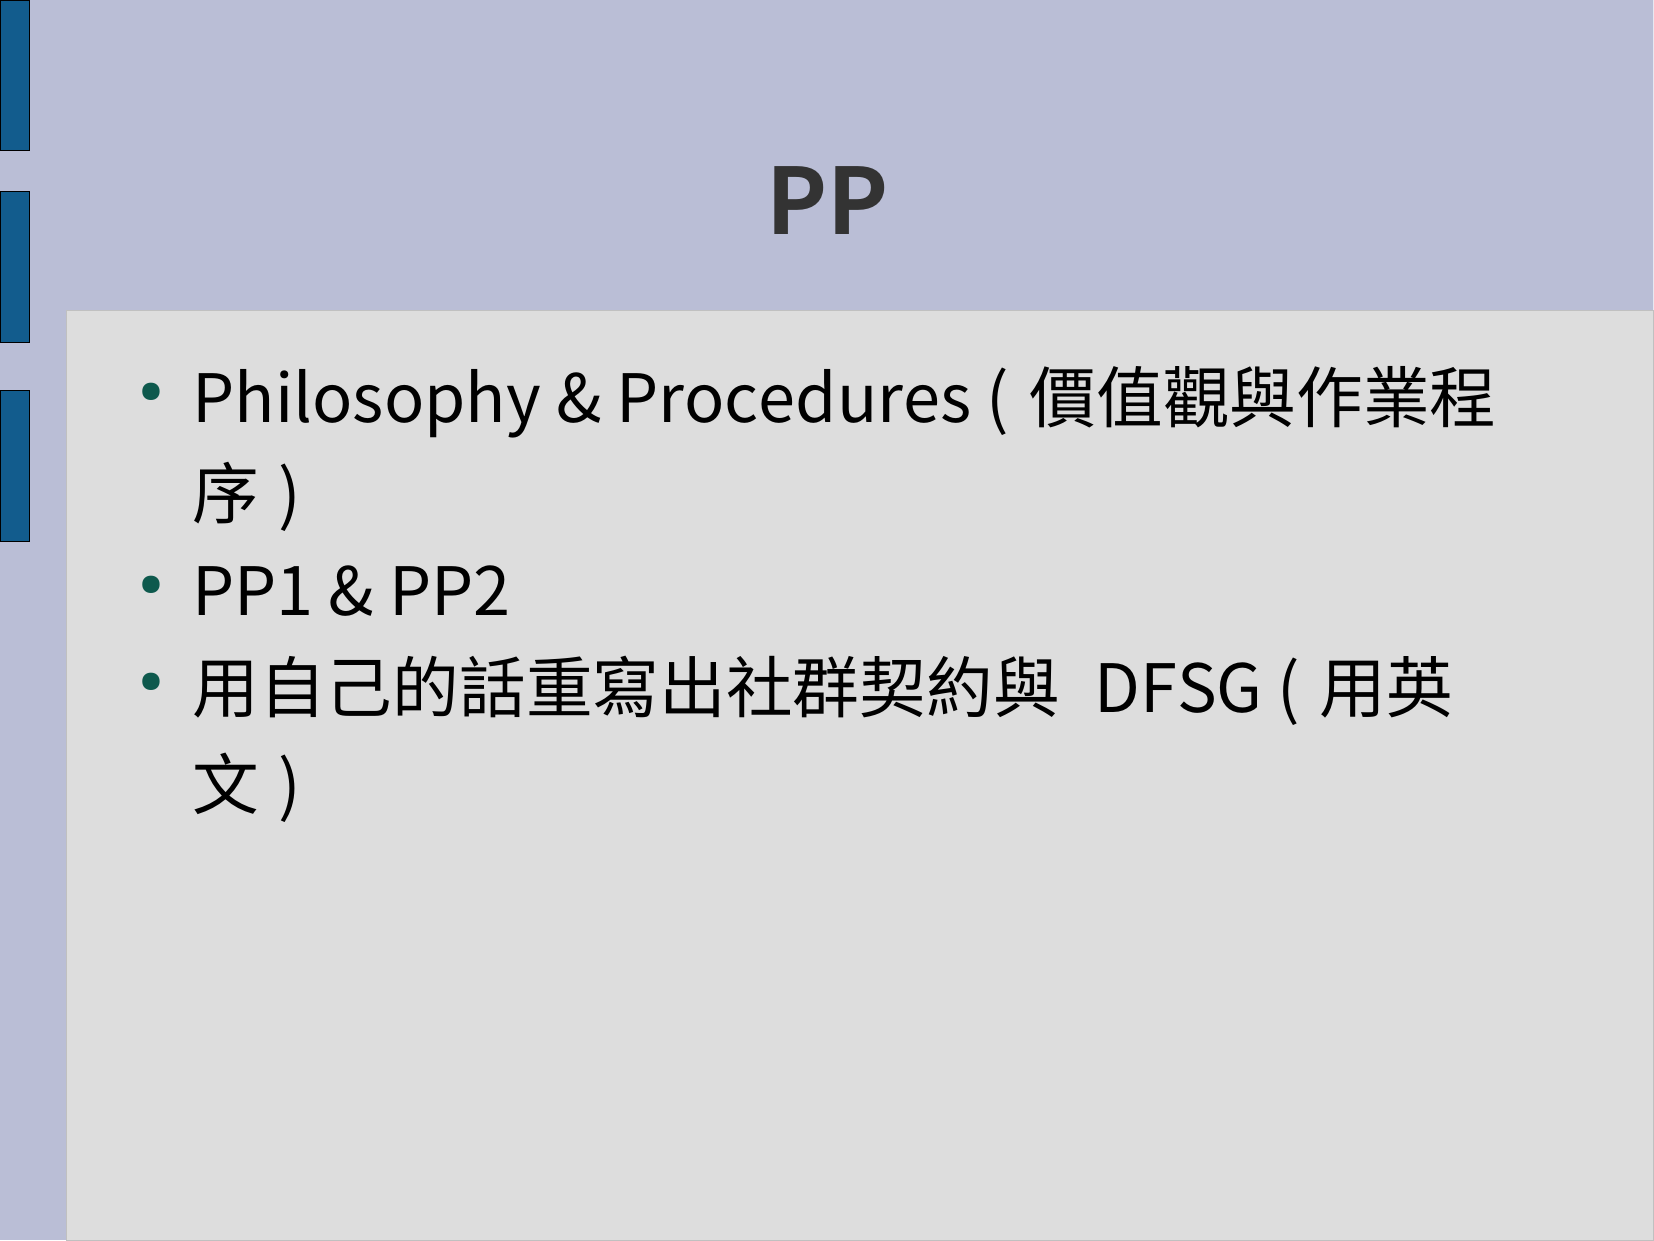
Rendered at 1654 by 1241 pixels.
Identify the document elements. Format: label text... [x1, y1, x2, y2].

list Philosophy & Procedures (價值觀與作業程序) PP1 & PP2 用自己的話重寫出社群契約與 DFSG (用英文) [121, 344, 1534, 1164]
title PP [121, 91, 1534, 299]
